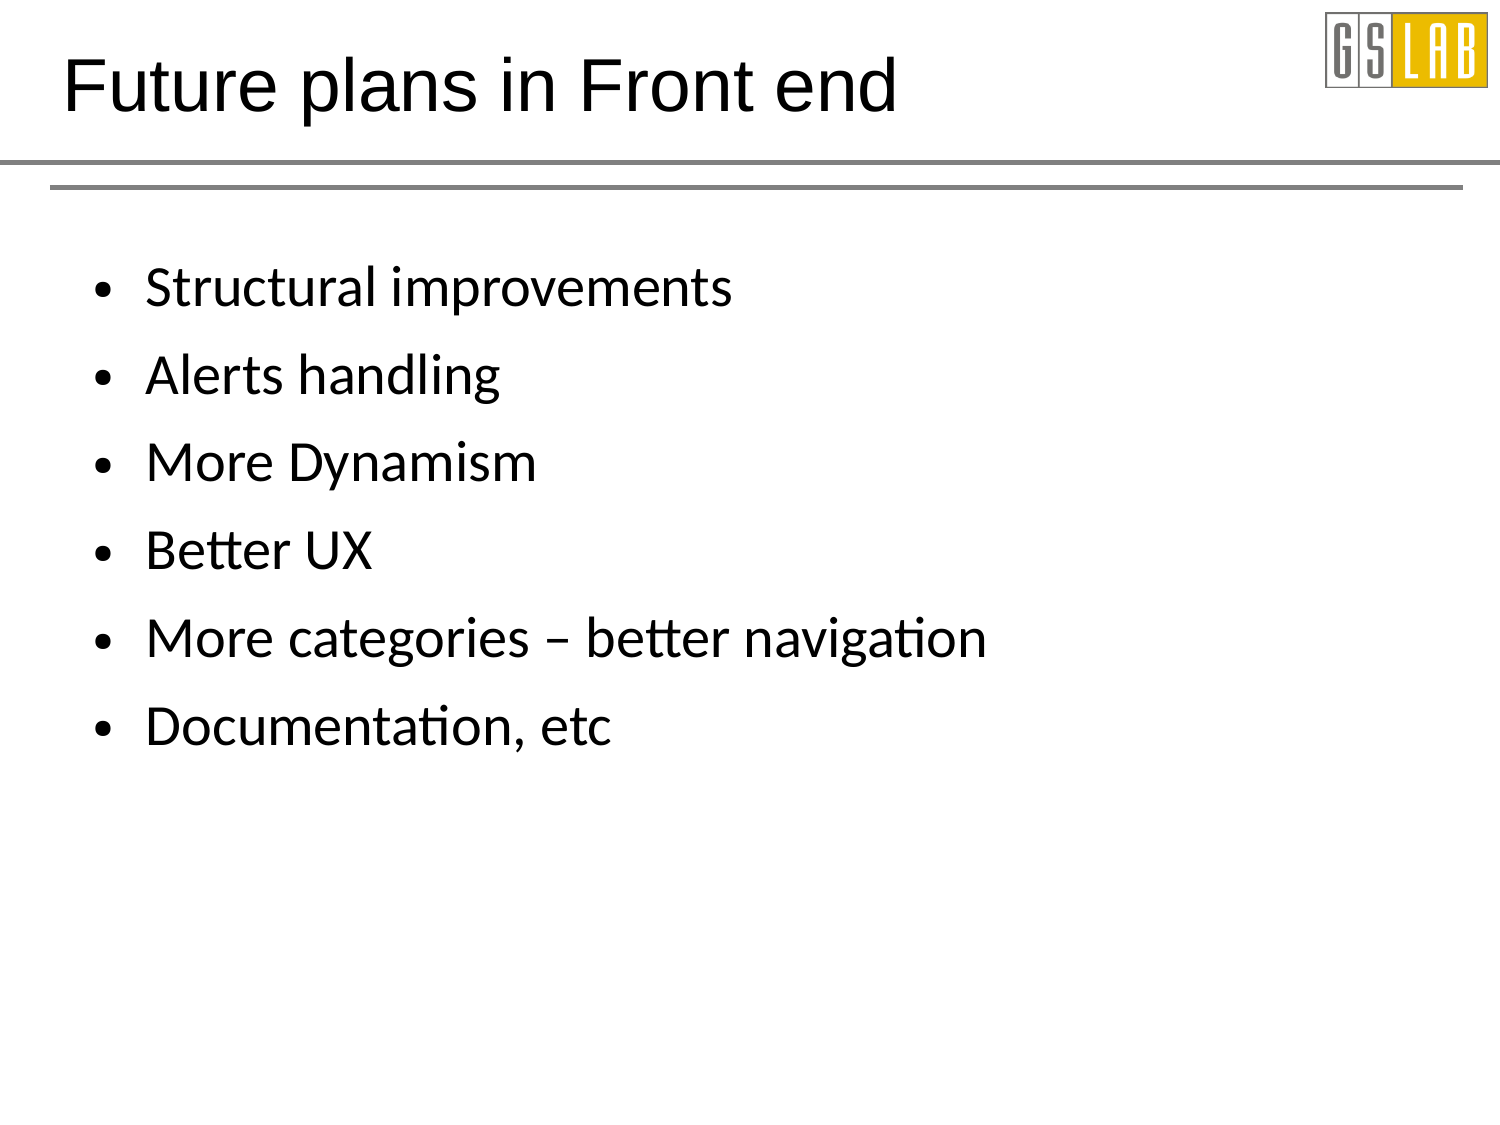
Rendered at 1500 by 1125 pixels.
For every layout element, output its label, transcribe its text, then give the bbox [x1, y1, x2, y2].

title Future plans in Front end [62, 32, 1413, 138]
list Structural improvements Alerts handling More Dynamism Better UX More categories – better navigation Documentation, etc [75, 262, 1425, 1005]
picture [1325, 12, 1488, 88]
